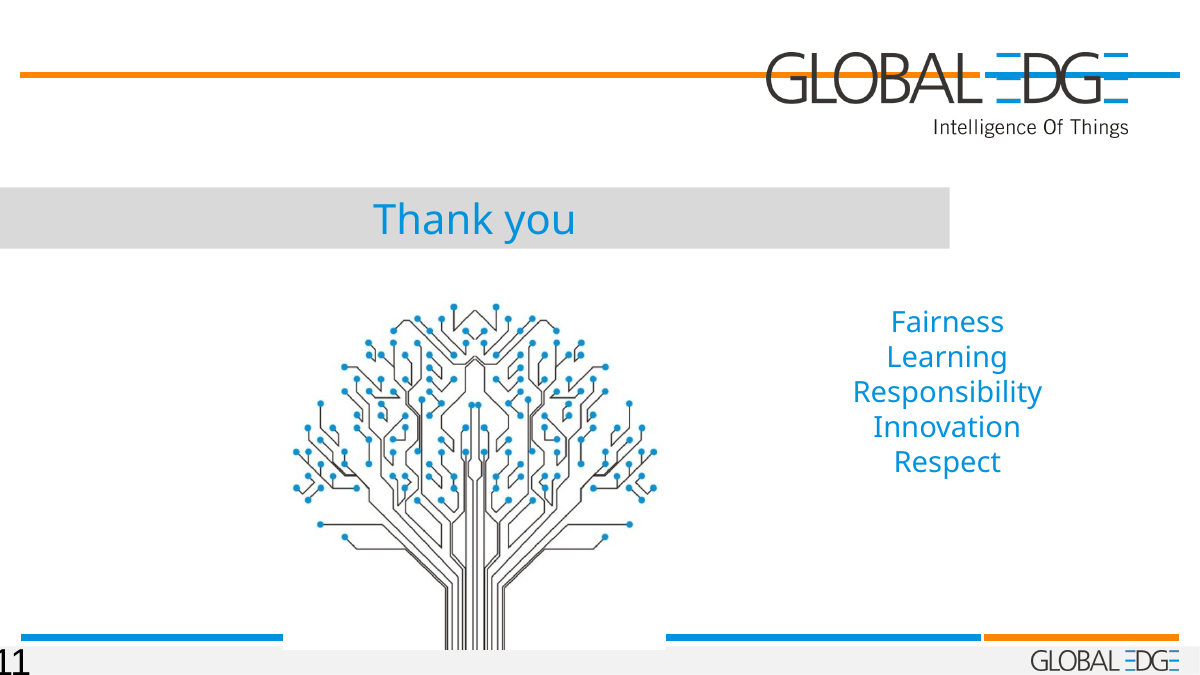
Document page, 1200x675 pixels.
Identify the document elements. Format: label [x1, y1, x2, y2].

picture [1031, 650, 1179, 671]
picture [283, 279, 666, 650]
picture [766, 52, 1128, 138]
